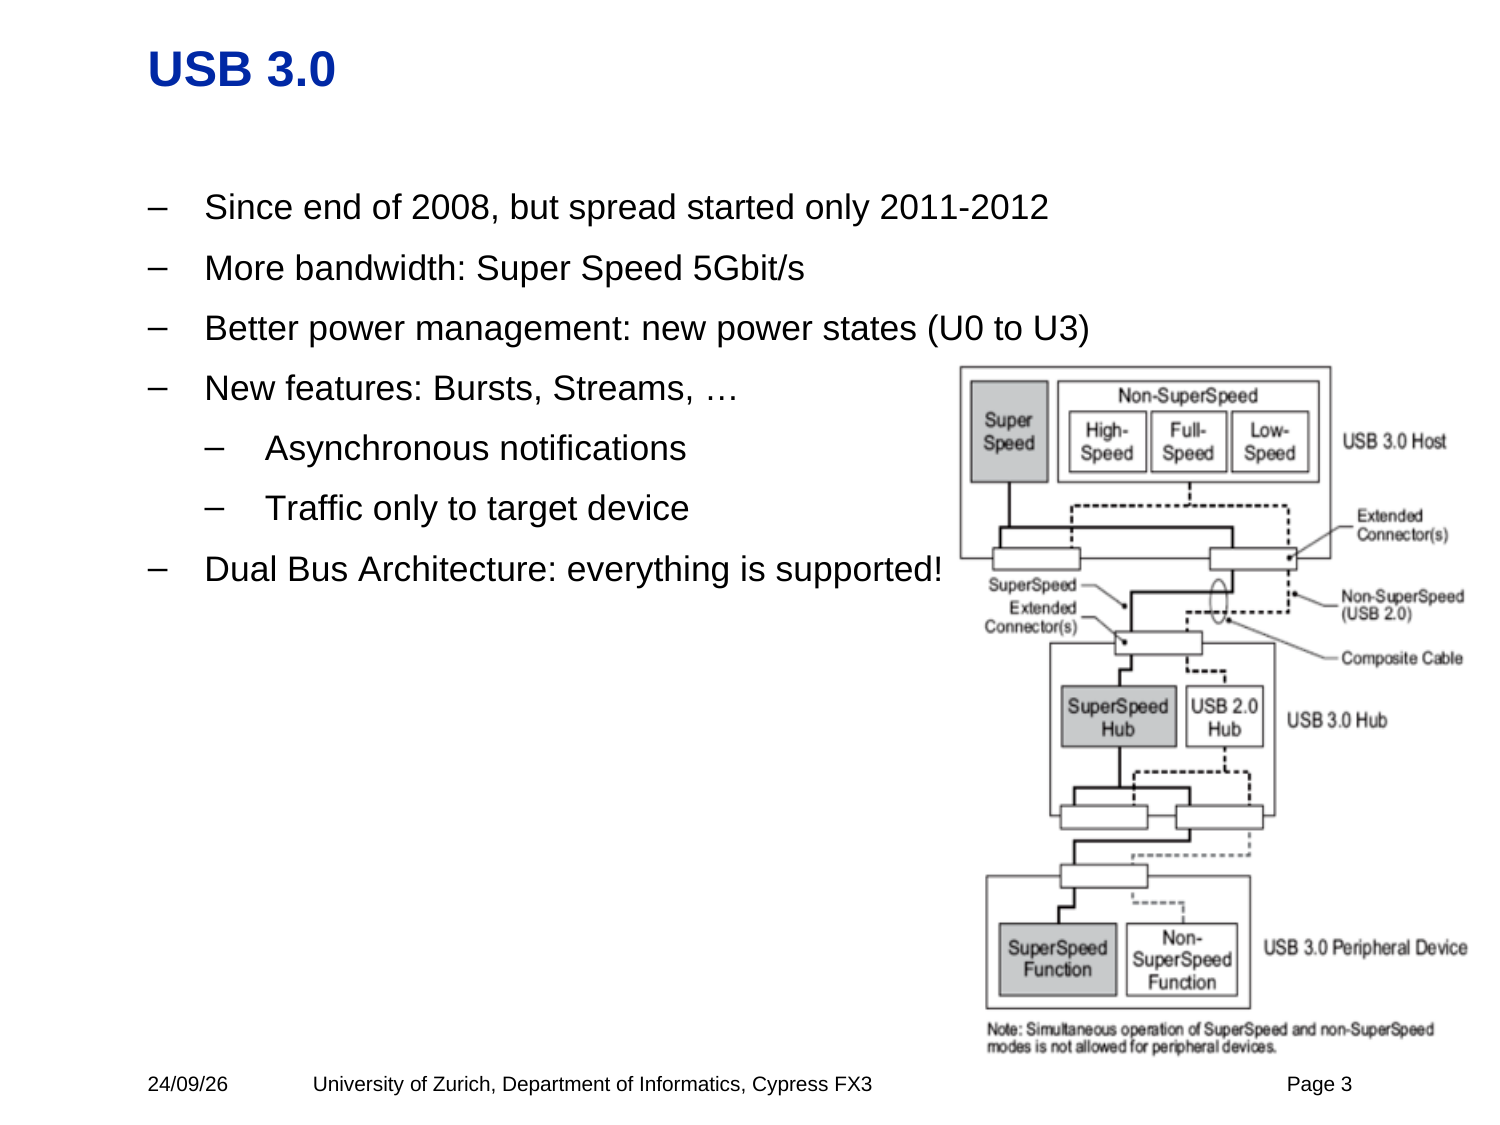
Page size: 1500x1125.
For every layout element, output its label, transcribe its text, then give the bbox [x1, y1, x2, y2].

picture [944, 354, 1477, 1063]
list Since end of 2008, but spread started only 2011-2012 More bandwidth: Super Speed 5Gbit/s Better power management: new power states (U0 to U3) New features: Bursts, Streams, … Asynchronous notifications Traffic only to target device Dual Bus Architecture: everything is supported! [147, 184, 1353, 1000]
title USB 3.0 [147, 31, 1353, 137]
